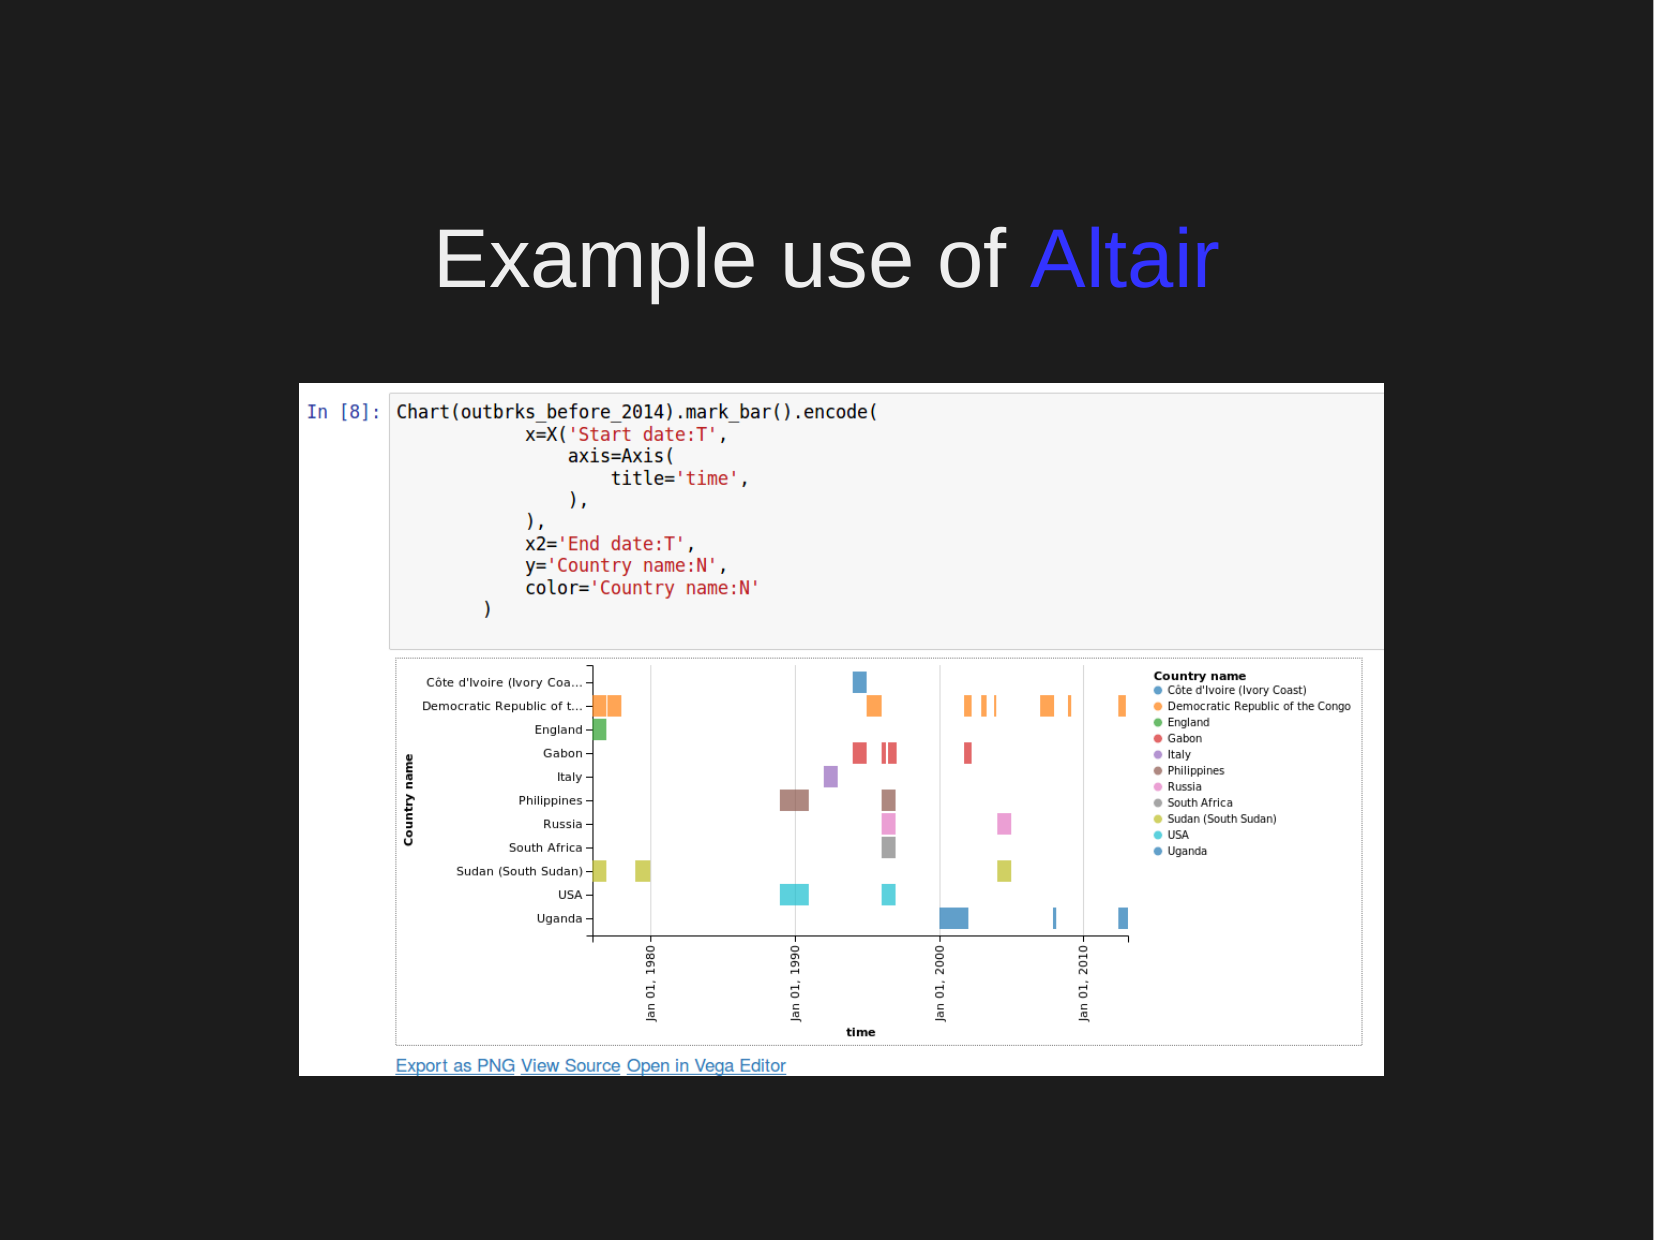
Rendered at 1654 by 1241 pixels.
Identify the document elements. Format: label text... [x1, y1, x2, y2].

picture [299, 383, 1384, 1076]
text_box Example use of Altair [83, 0, 1572, 715]
